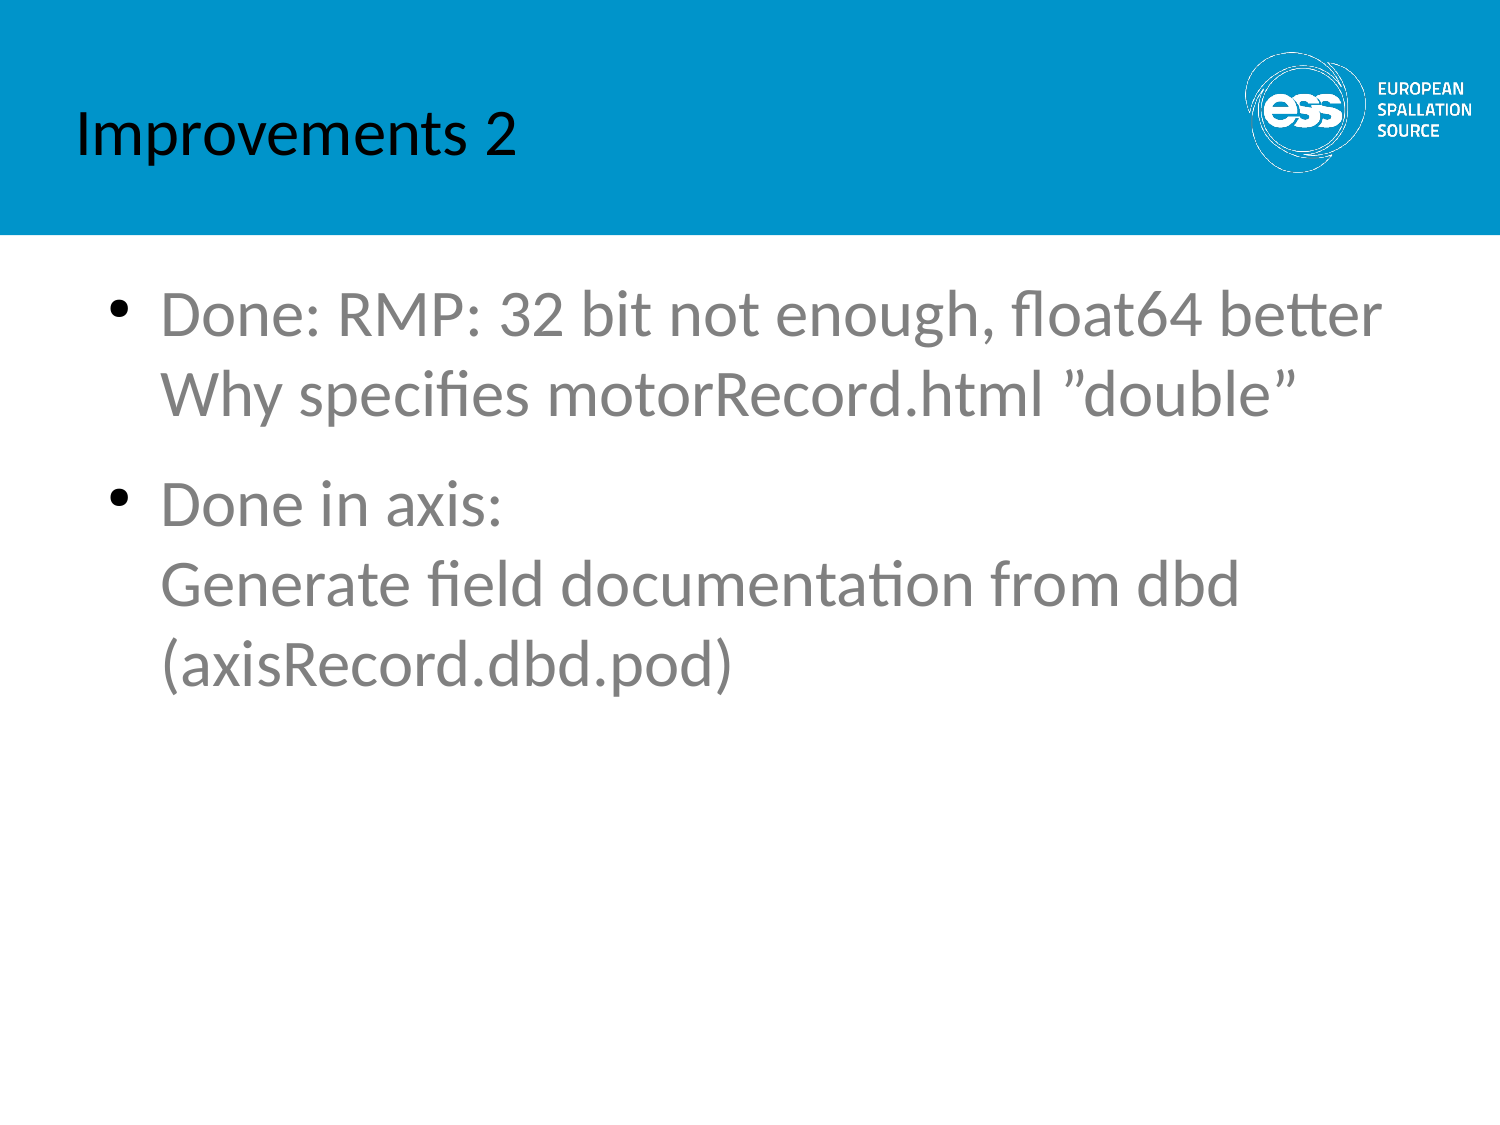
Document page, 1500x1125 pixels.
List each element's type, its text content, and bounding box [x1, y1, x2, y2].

list Done: RMP: 32 bit not enough, float64 better Why specifies motorRecord.html ”double” Done in axis: Generate field documentation from dbd (axisRecord.dbd.pod) [75, 262, 1426, 1005]
picture [1409, 104, 1415, 115]
picture [1454, 83, 1458, 94]
picture [1432, 125, 1438, 136]
title Improvements 2 [75, 45, 1247, 233]
picture [1443, 86, 1450, 93]
picture [1389, 104, 1393, 115]
picture [1423, 83, 1430, 94]
picture [1418, 104, 1423, 115]
picture [1398, 109, 1406, 115]
picture [1400, 83, 1407, 94]
picture [1264, 94, 1342, 127]
picture [1379, 83, 1385, 94]
picture [1422, 125, 1428, 134]
picture [1436, 104, 1444, 115]
